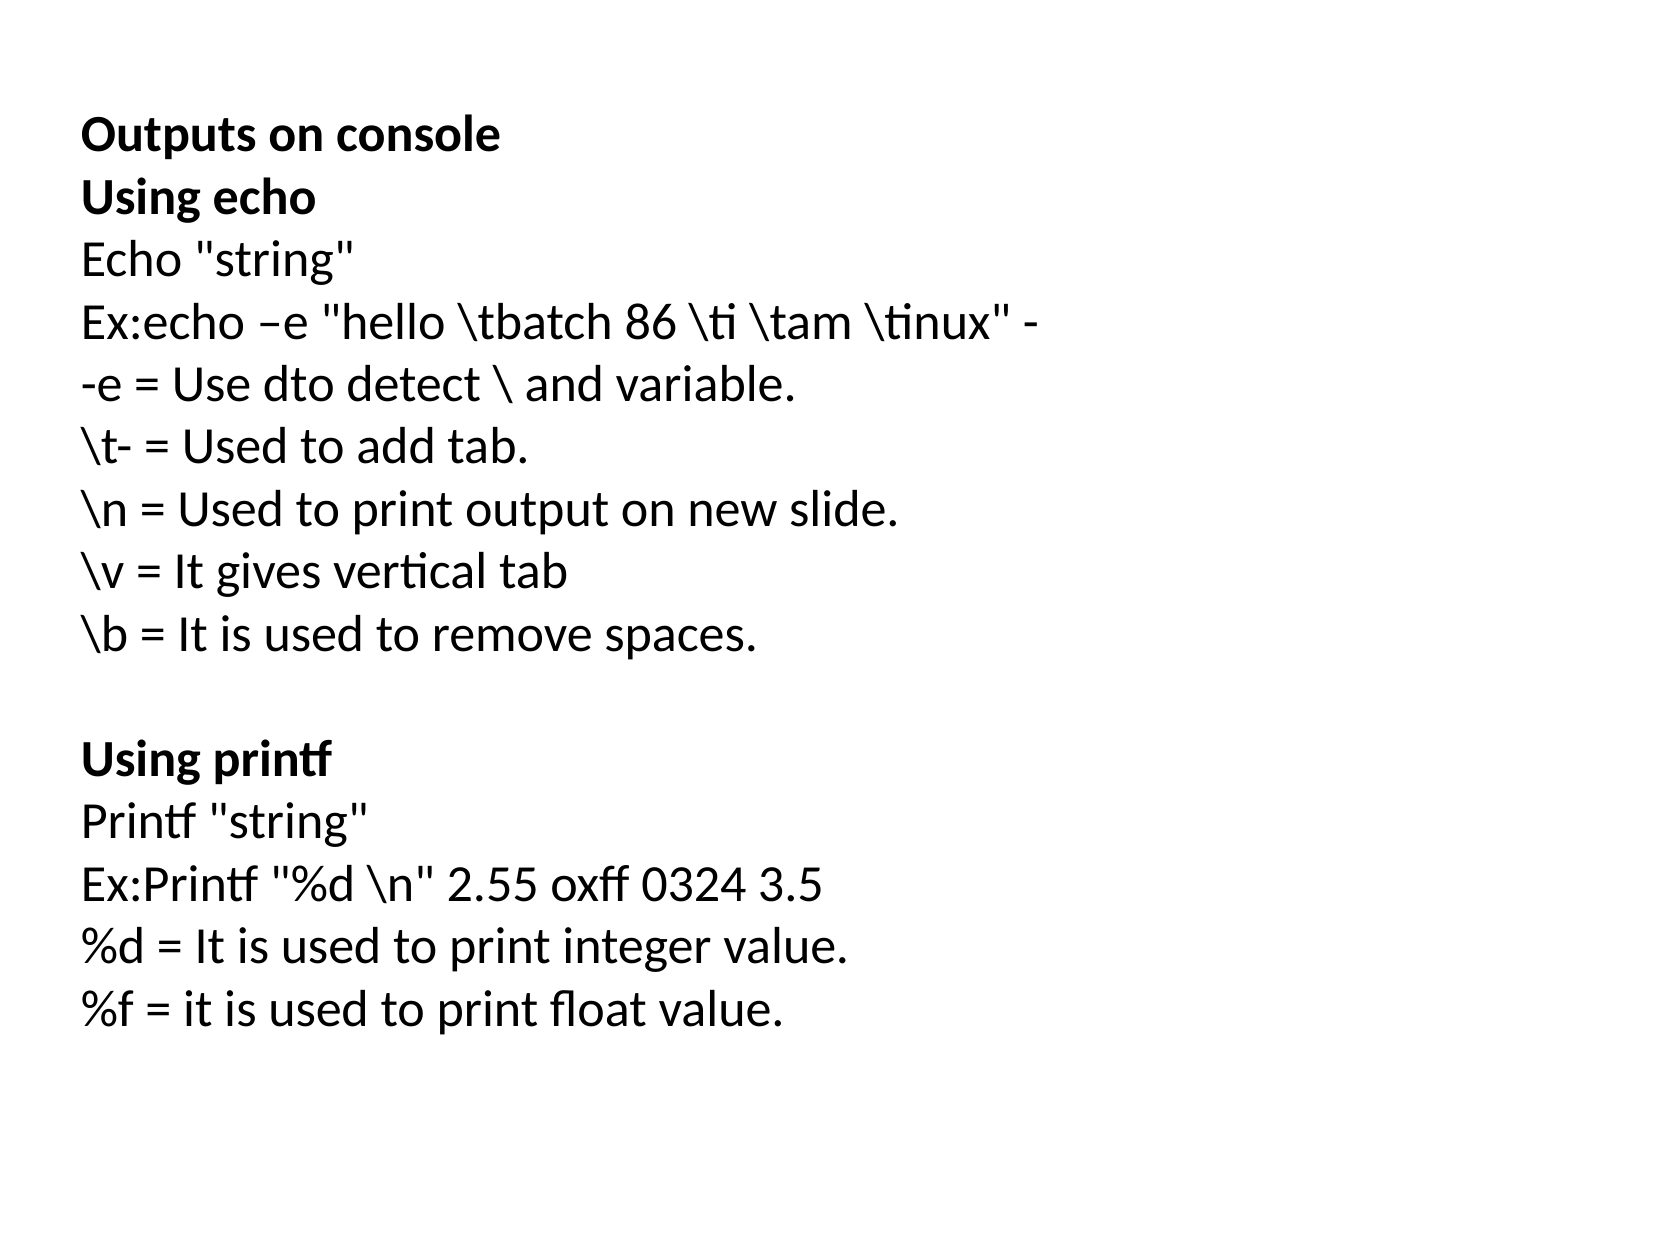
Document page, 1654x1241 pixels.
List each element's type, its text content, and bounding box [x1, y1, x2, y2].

text_box Outputs on console Using echo Echo "string" Ex:echo –e "hello \tbatch 86 \ti \tam \tinux" - -e = Use dto detect \ and variable. \t- = Used to add tab. \n = Used to print output on new slide. \v = It gives vertical tab \b = It is used to remove spaces. Using printf Printf "string" Ex:Printf "%d \n" 2.55 oxff 0324 3.5 %d = It is used to print integer value. %f = it is used to print float value. [65, 92, 1611, 1107]
